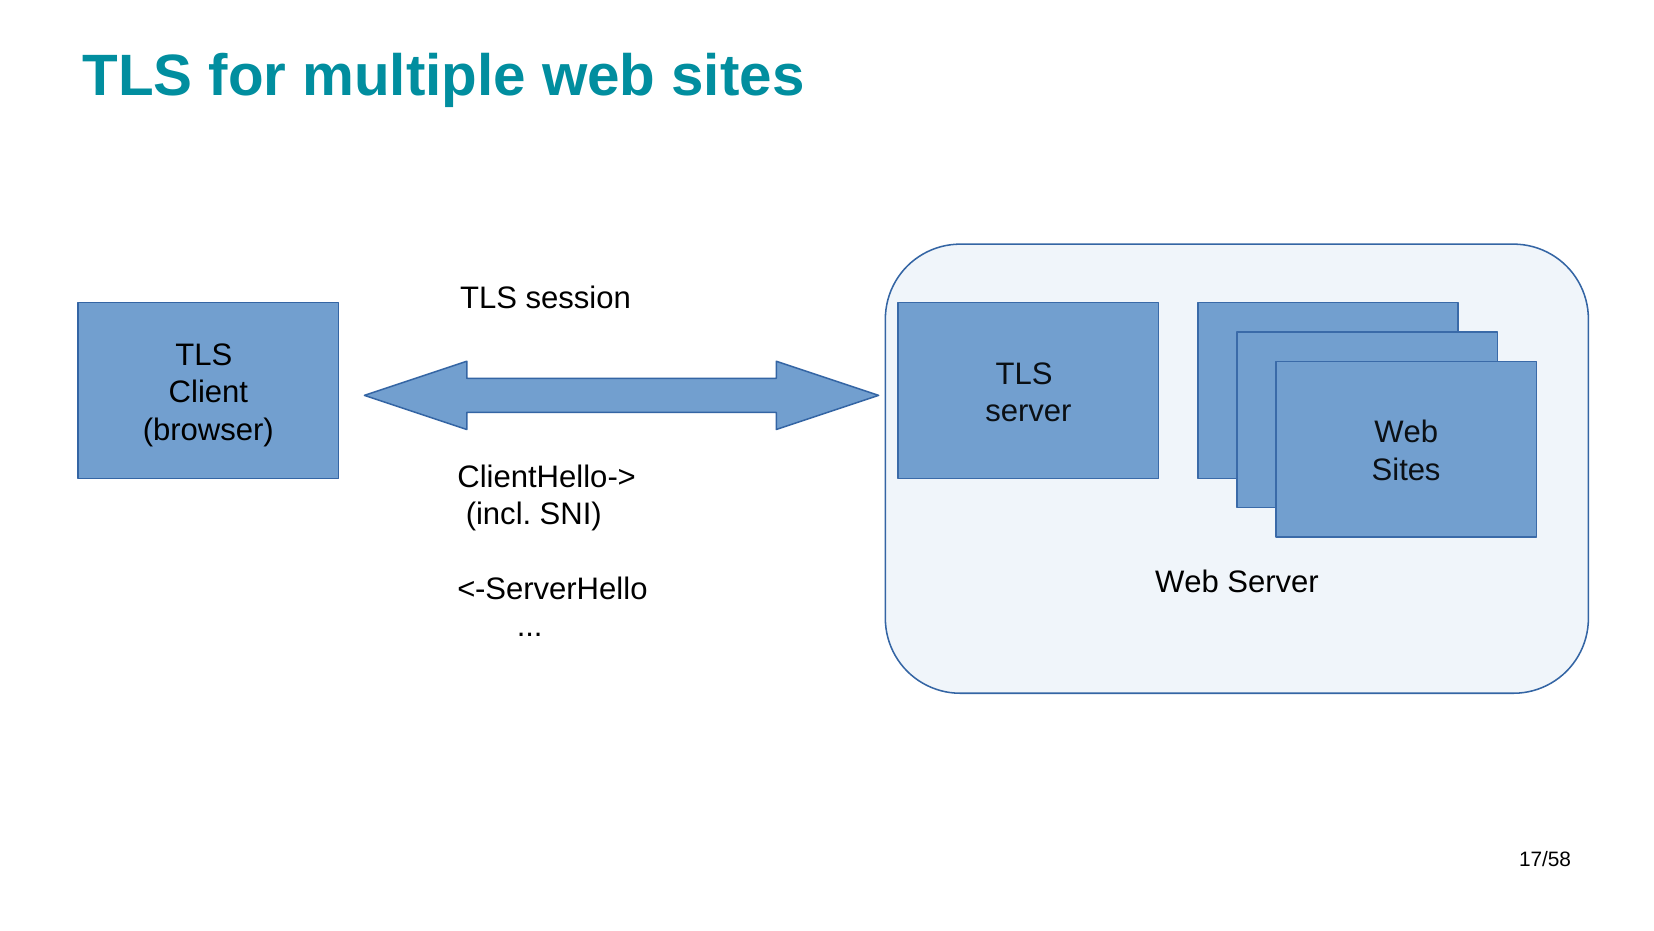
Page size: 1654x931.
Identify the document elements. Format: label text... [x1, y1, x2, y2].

text_box [364, 361, 879, 430]
text_box TLS session [445, 270, 782, 333]
text_box TLS for multiple web sites [82, 36, 1571, 193]
text_box ClientHello-> (incl. SNI) <-ServerHello ... [442, 449, 814, 710]
text_box Web Server [885, 244, 1589, 694]
text_box TLS Client (browser) [78, 302, 339, 479]
